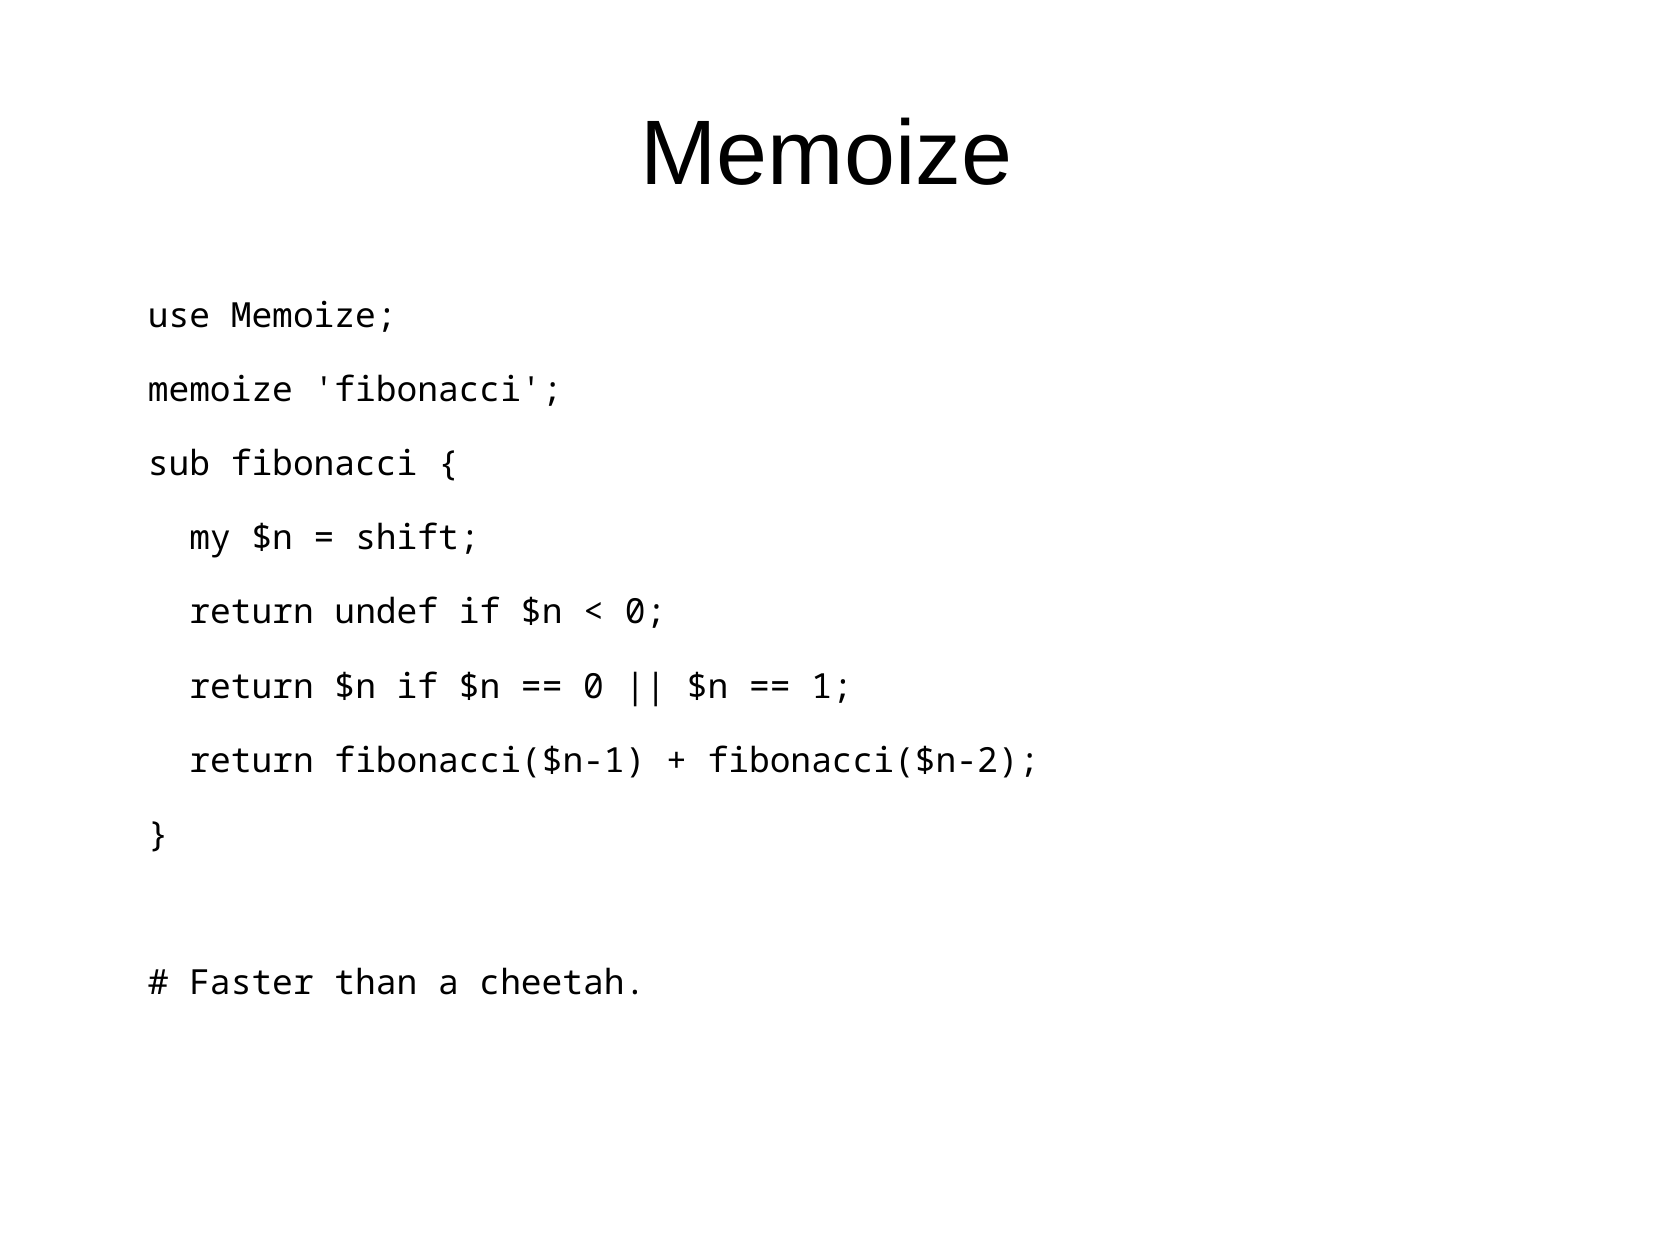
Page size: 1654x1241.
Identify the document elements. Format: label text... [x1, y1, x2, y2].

list use Memoize; memoize 'fibonacci'; sub fibonacci { my $n = shift; return undef if $n < 0; return $n if $n == 0 || $n == 1; return fibonacci($n-1) + fibonacci($n-2); } # Faster than a cheetah. [82, 290, 1571, 1010]
title Memoize [82, 49, 1571, 257]
